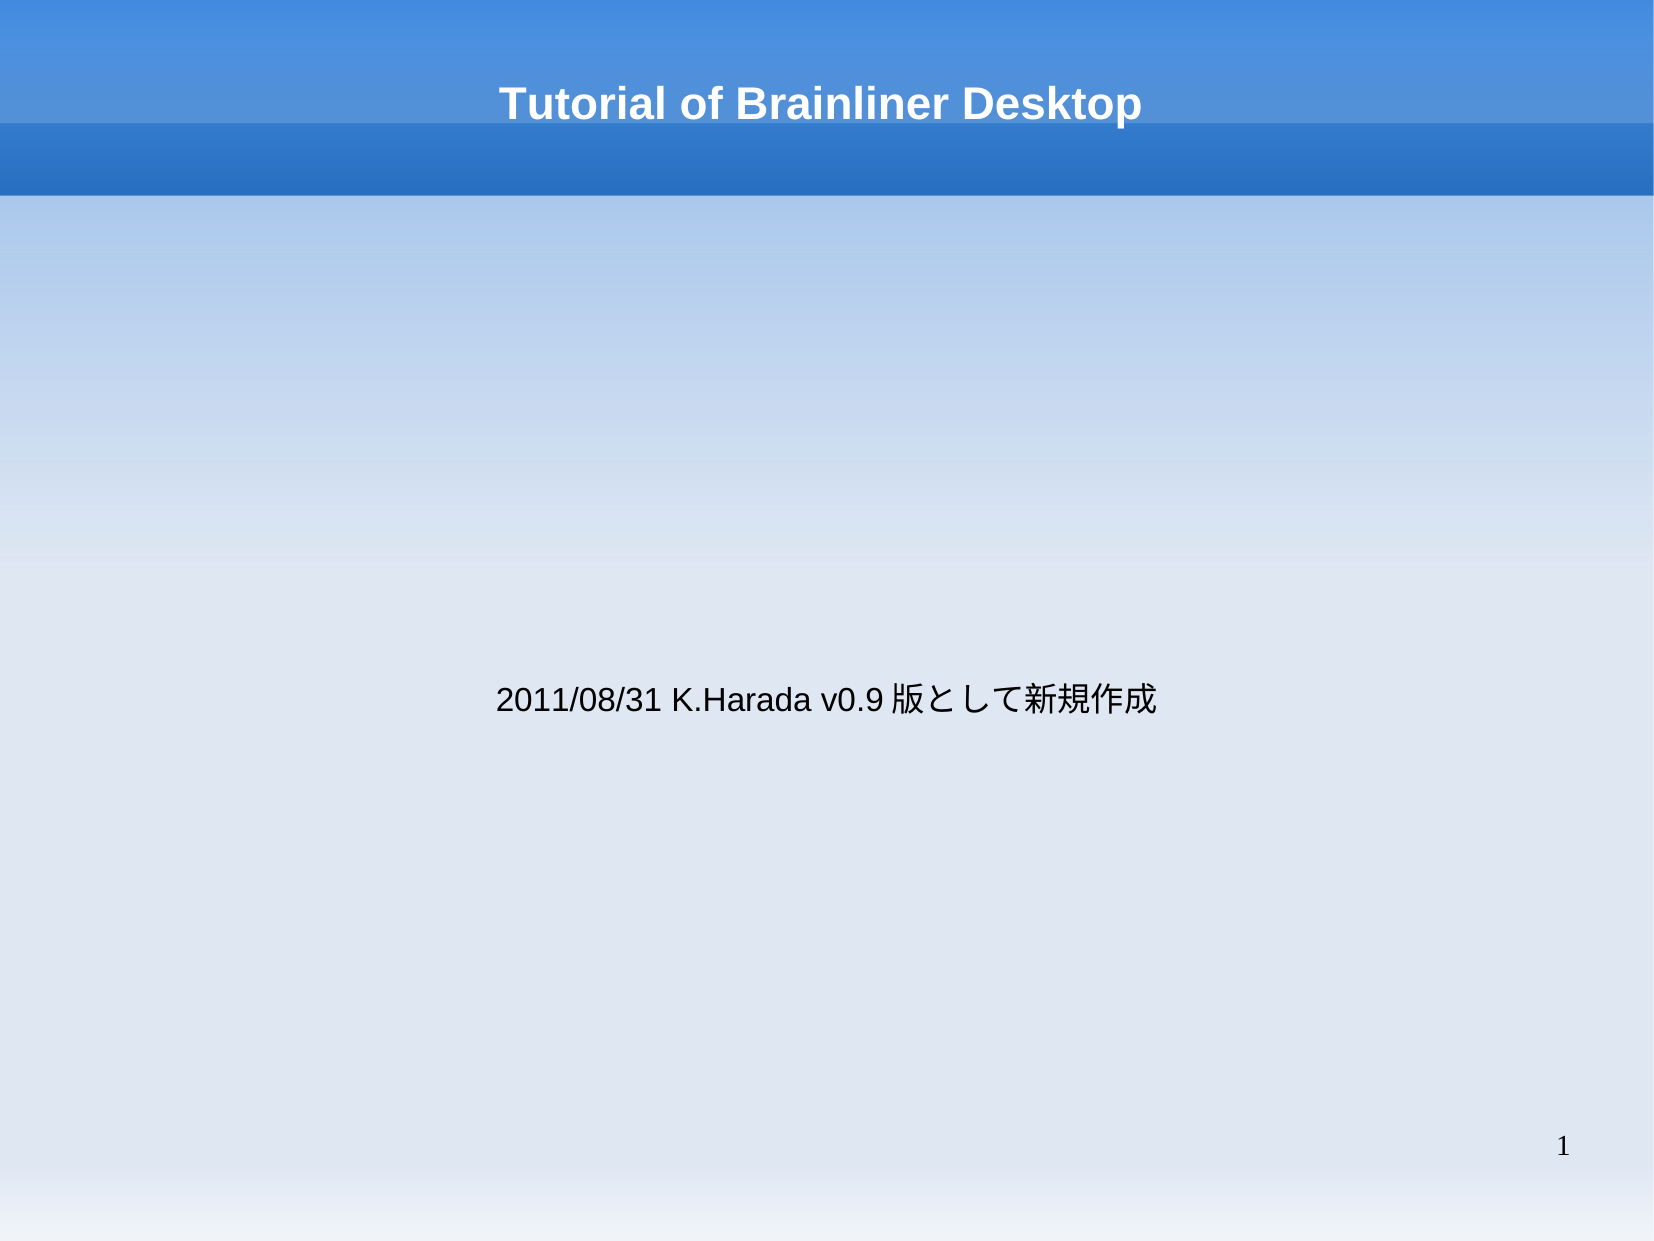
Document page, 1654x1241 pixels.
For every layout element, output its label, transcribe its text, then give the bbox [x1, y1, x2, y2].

picture [0, 0, 1654, 1241]
subtitle 2011/08/31 K.Harada v0.9版として新規作成 [82, 297, 1571, 1102]
title Tutorial of Brainliner Desktop [76, 0, 1565, 208]
